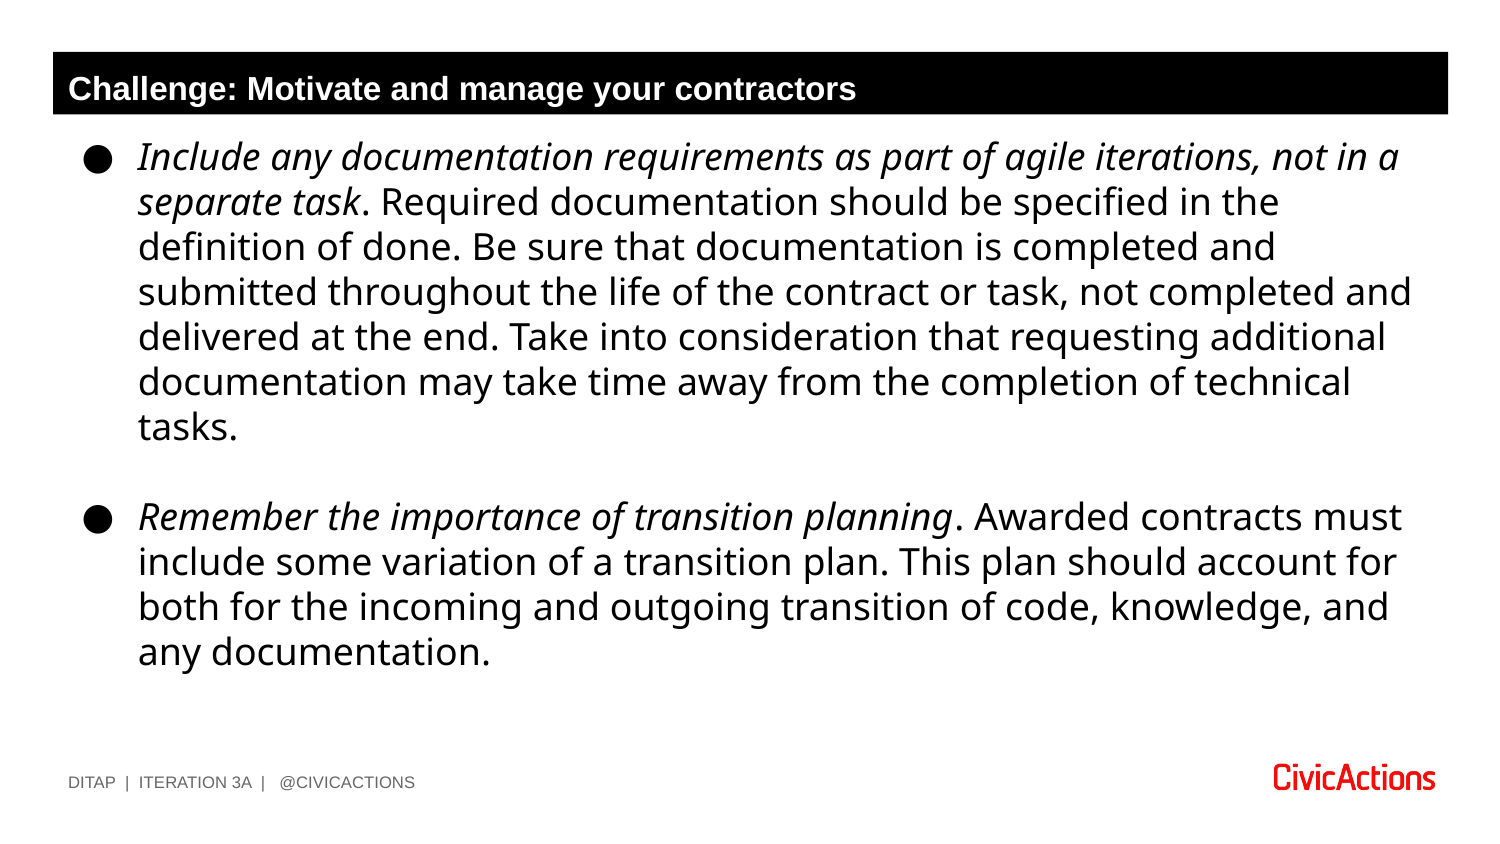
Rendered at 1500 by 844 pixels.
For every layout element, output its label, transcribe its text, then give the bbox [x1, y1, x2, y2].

picture [1271, 758, 1438, 795]
title Challenge: Motivate and manage your contractors [53, 51, 1449, 115]
list Include any documentation requirements as part of agile iterations, not in a separate task. Required documentation should be specified in the definition of done. Be sure that documentation is completed and submitted throughout the life of the contract or task, not completed and delivered at the end. Take into consideration that requesting additional documentation may take time away from the completion of technical tasks. Remember the importance of transition planning. Awarded contracts must include some variation of a transition plan. This plan should account for both for the incoming and outgoing transition of code, knowledge, and any documentation. [53, 123, 1449, 605]
